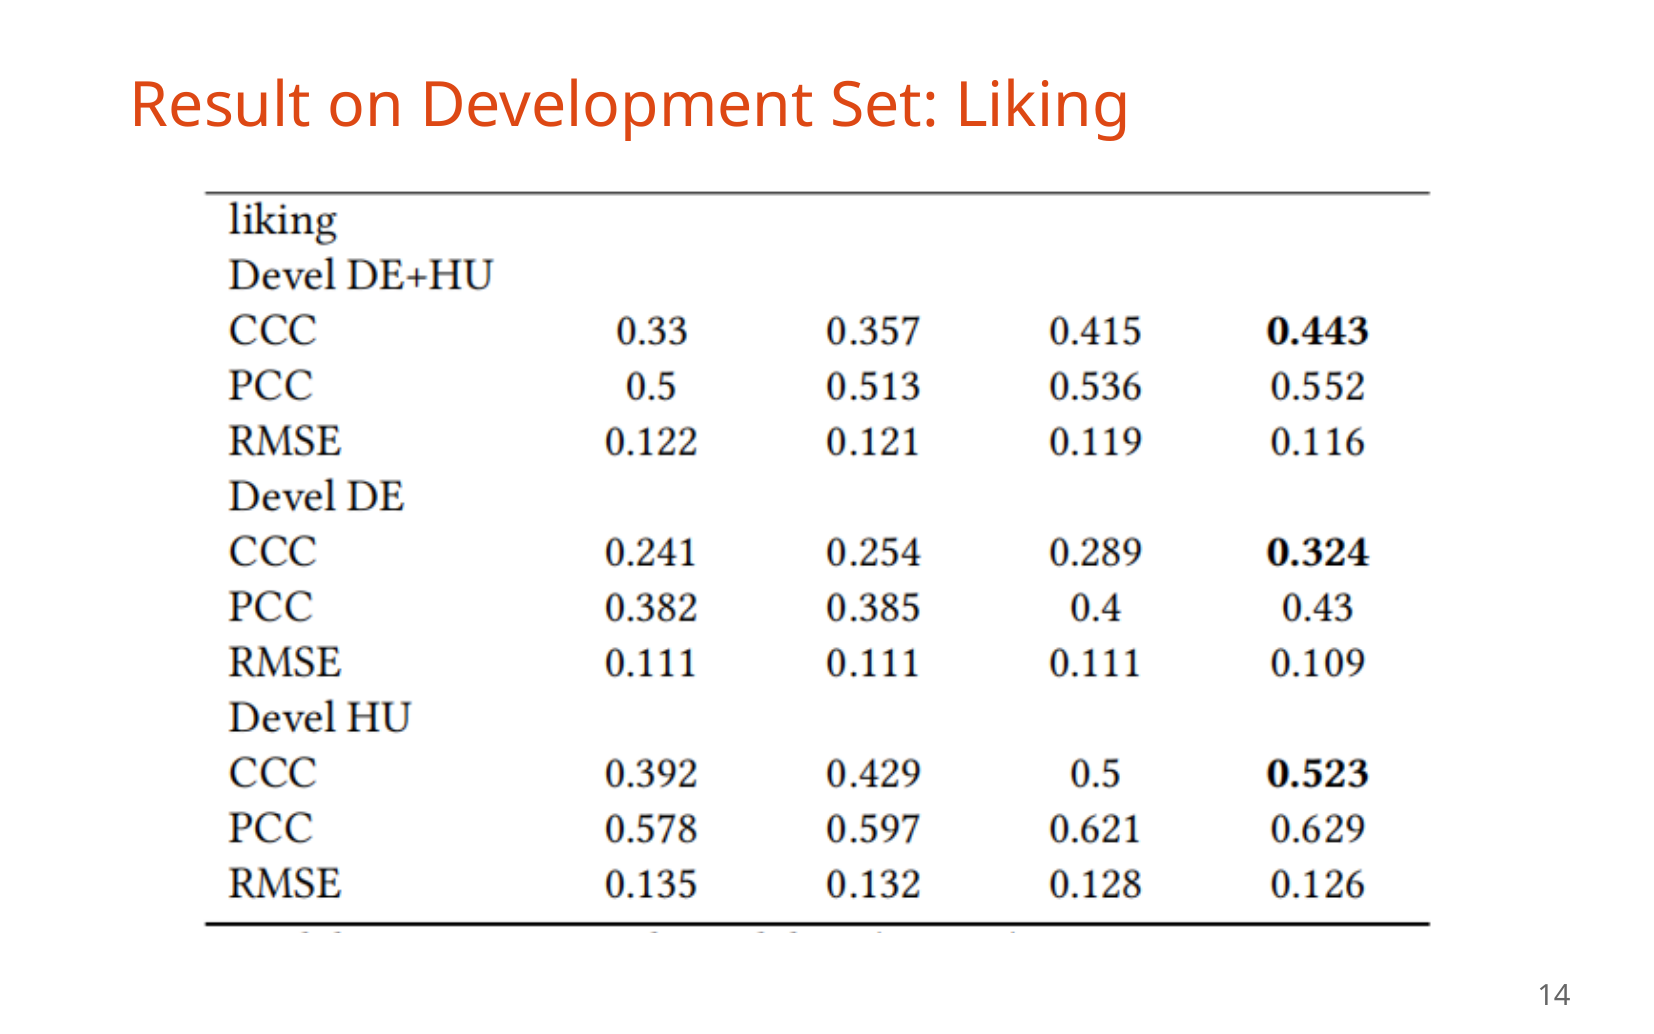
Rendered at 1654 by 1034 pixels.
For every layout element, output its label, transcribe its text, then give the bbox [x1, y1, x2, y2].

picture [193, 189, 1448, 933]
title Result on Development Set: Liking [129, 49, 1518, 155]
